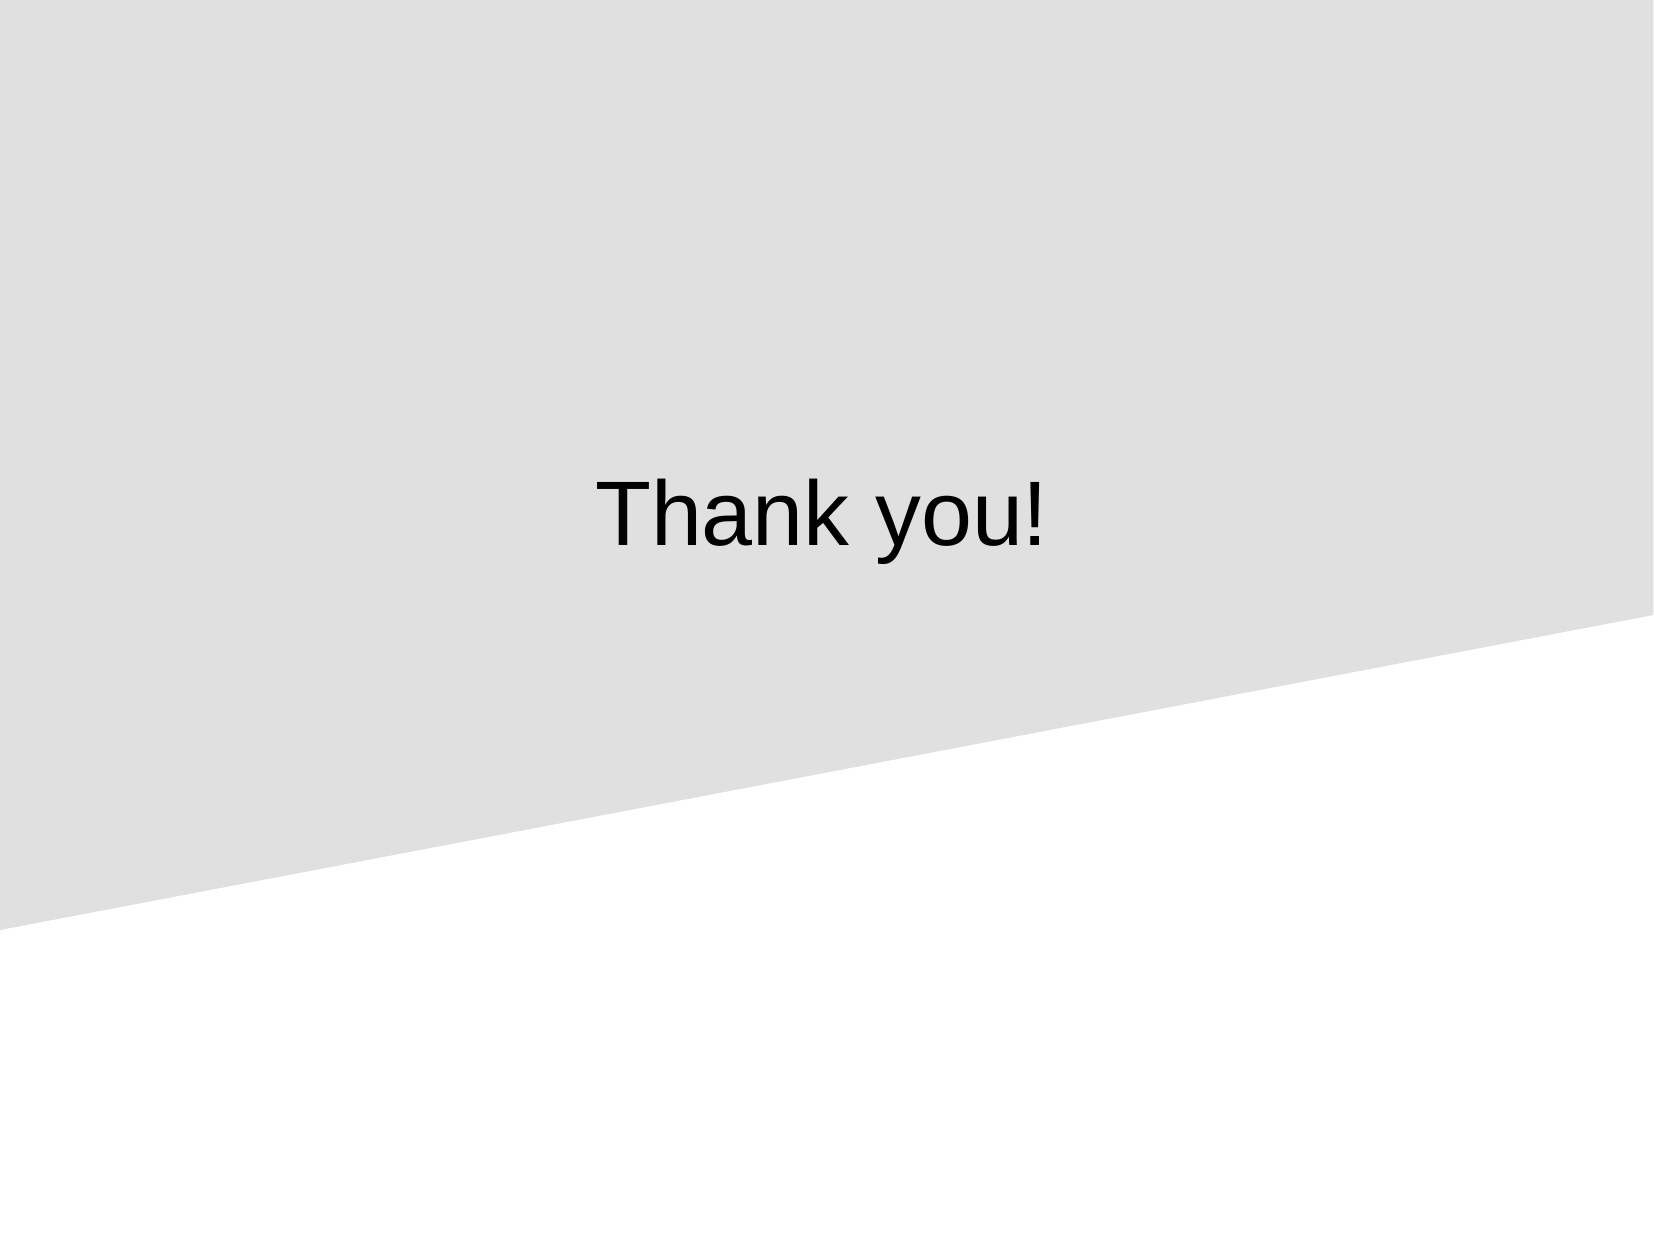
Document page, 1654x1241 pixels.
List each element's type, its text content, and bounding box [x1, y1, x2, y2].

subtitle Thank you! [422, 260, 1222, 767]
